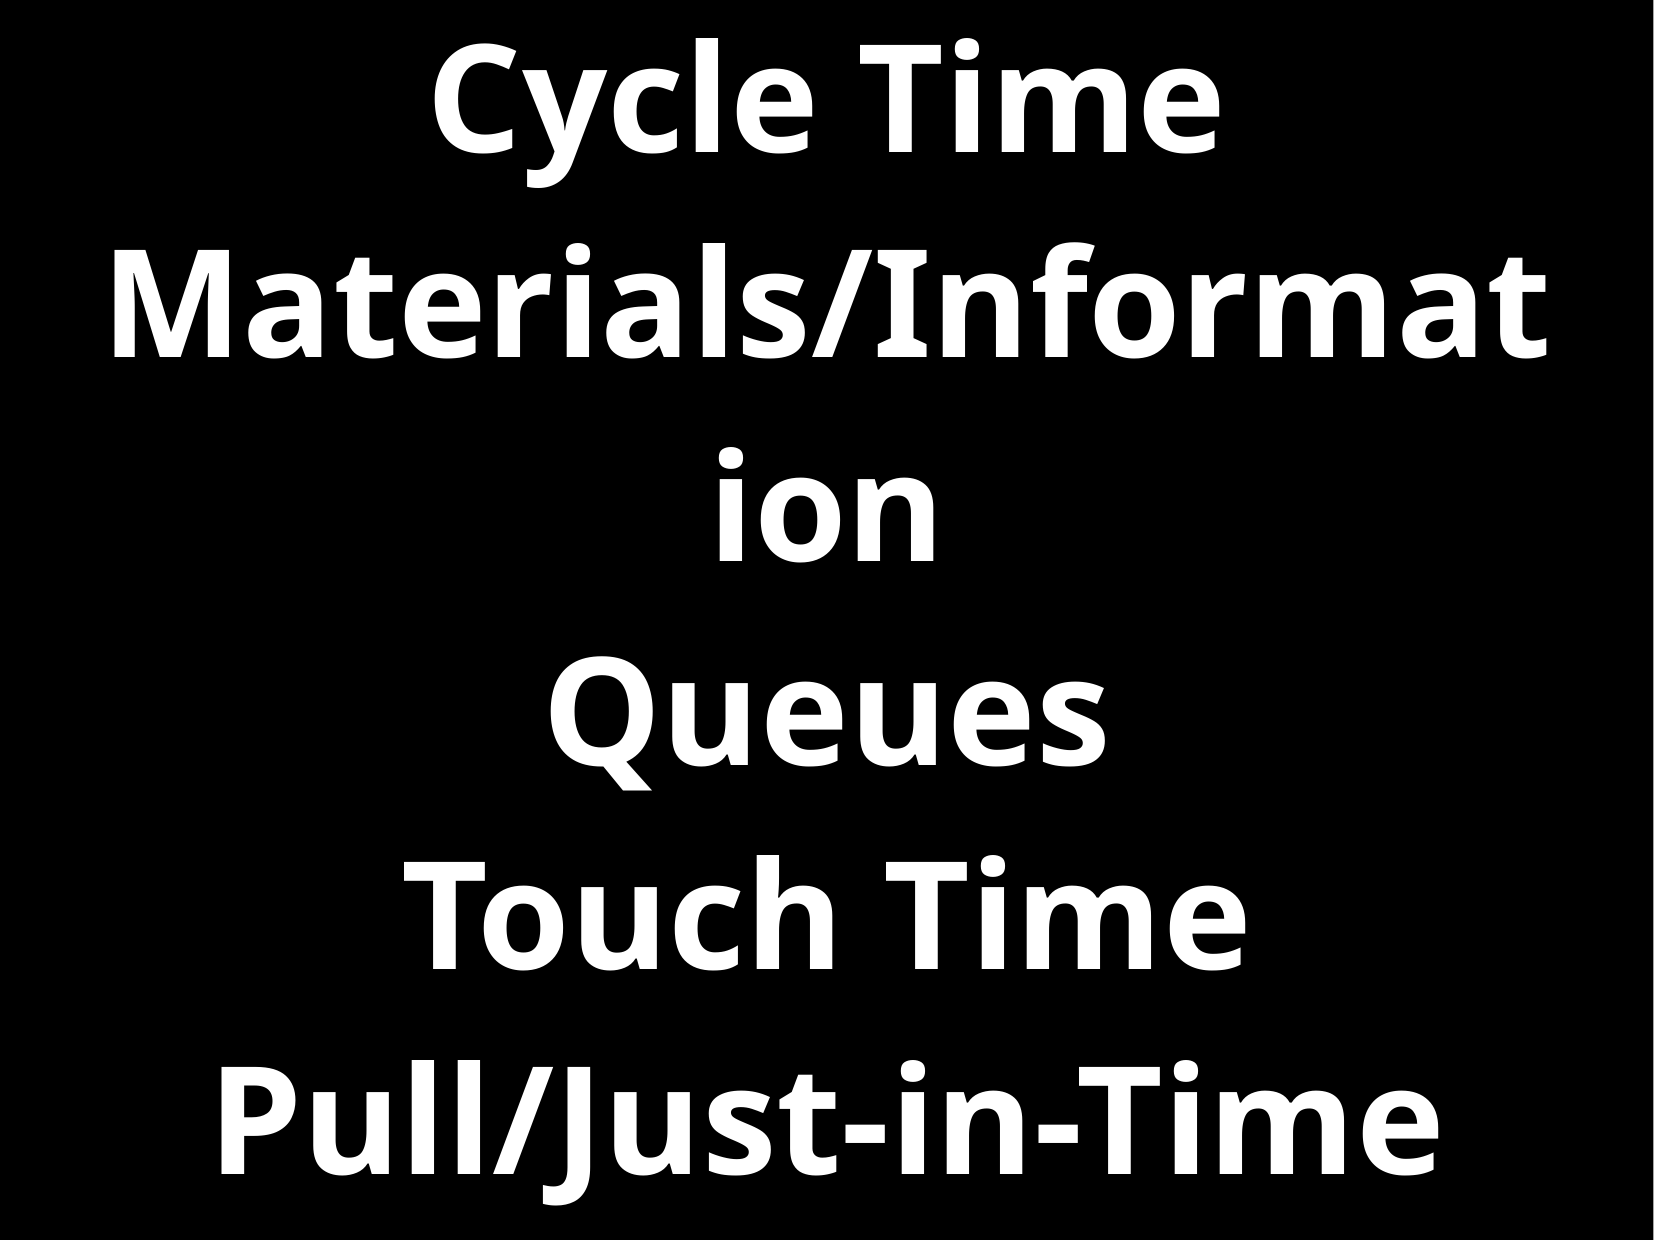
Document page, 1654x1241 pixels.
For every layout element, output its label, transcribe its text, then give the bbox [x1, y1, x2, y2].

title Cycle Time Materials/Information Queues Touch Time Pull/Just-in-Time [82, 66, 1571, 1145]
